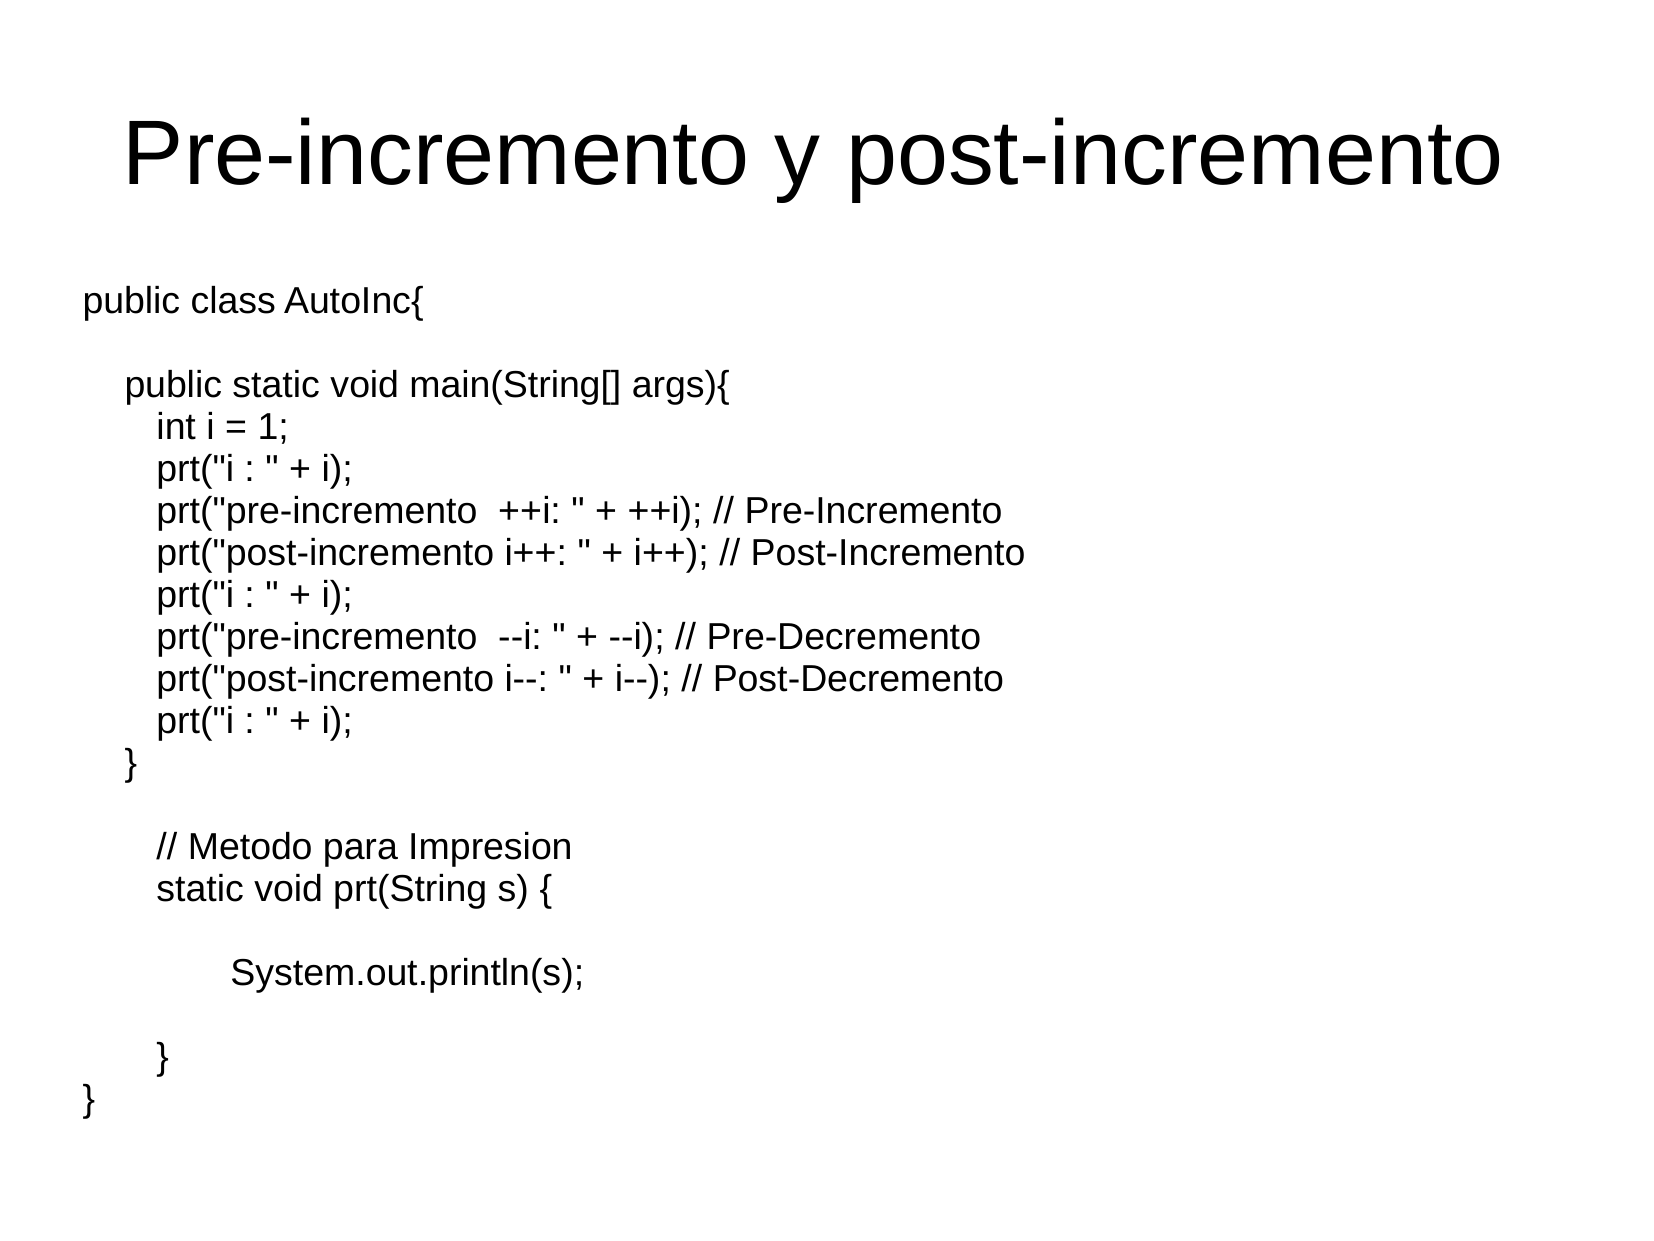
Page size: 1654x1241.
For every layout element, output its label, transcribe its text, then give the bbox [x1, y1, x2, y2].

subtitle public class AutoInc{ public static void main(String[] args){ int i = 1; prt("i : " + i); prt("pre-incremento ++i: " + ++i); // Pre-Incremento prt("post-incremento i++: " + i++); // Post-Incremento prt("i : " + i); prt("pre-incremento --i: " + --i); // Pre-Decremento prt("post-incremento i--: " + i--); // Post-Decremento prt("i : " + i); } // Metodo para Impresion static void prt(String s) { System.out.println(s); } } [82, 278, 1571, 1120]
title Pre-incremento y post-incremento [82, 49, 1571, 257]
